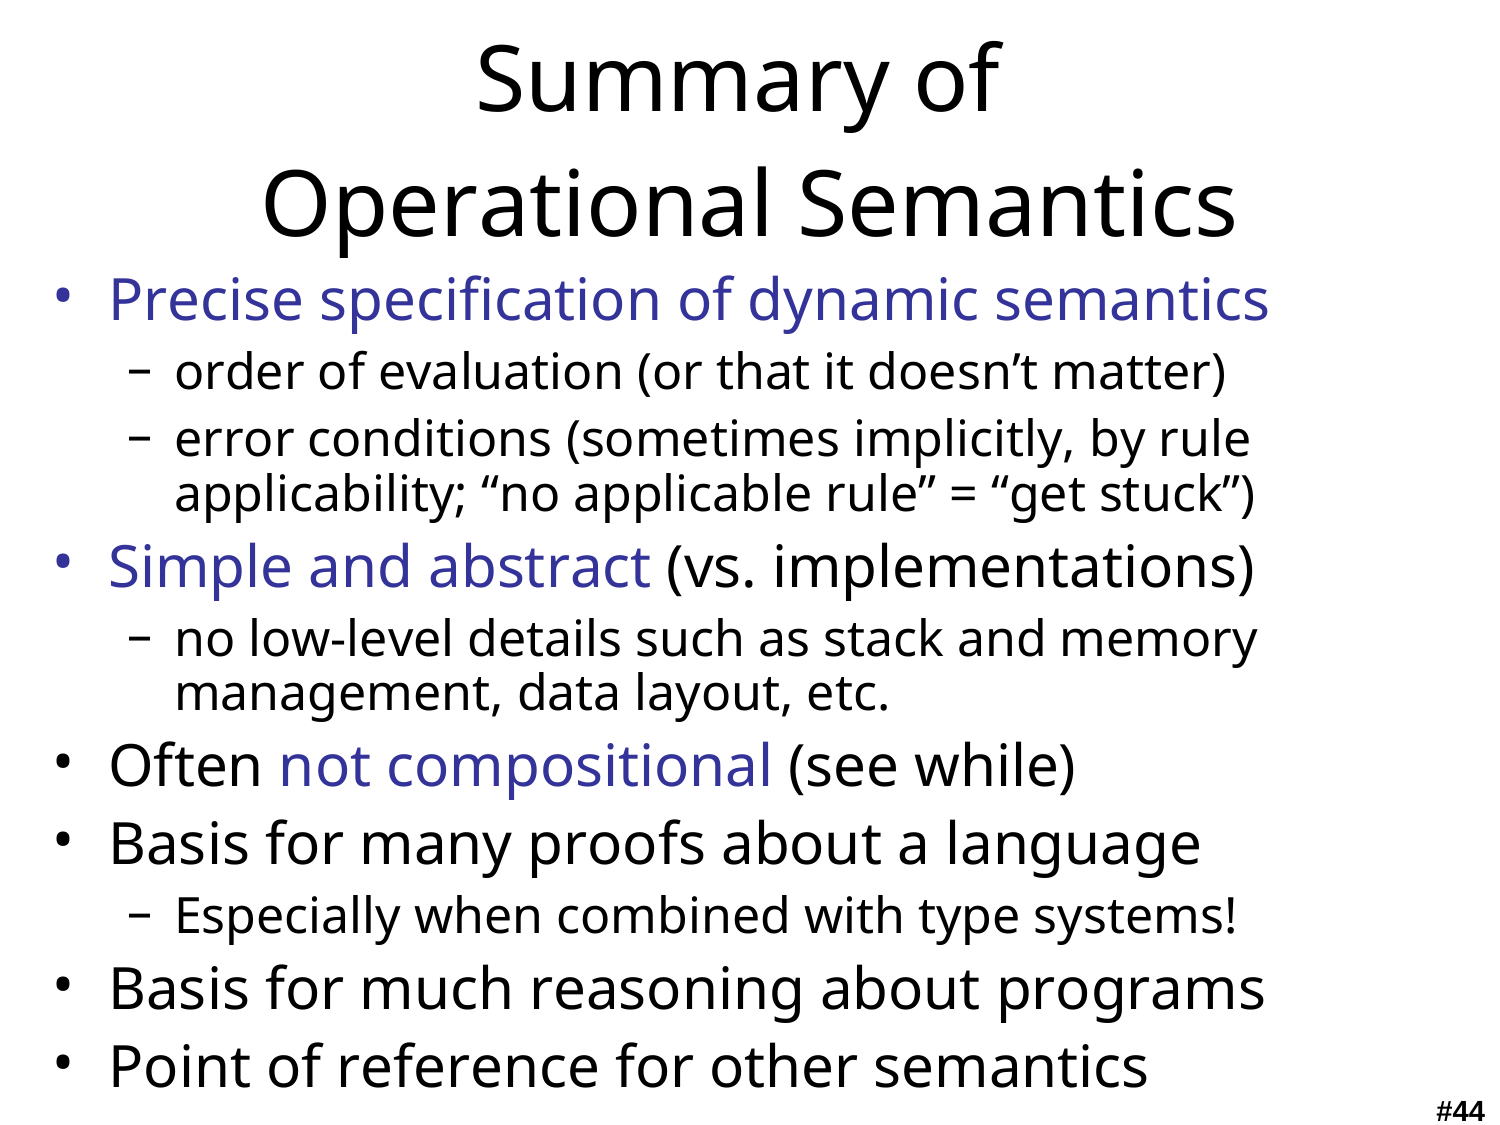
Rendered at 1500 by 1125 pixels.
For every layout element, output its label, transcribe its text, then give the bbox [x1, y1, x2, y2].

list Precise specification of dynamic semantics order of evaluation (or that it doesn’t matter) error conditions (sometimes implicitly, by rule applicability; “no applicable rule” = “get stuck”) Simple and abstract (vs. implementations) no low-level details such as stack and memory management, data layout, etc. Often not compositional (see while) Basis for many proofs about a language Especially when combined with type systems! Basis for much reasoning about programs Point of reference for other semantics [37, 262, 1463, 1088]
title Summary of Operational Semantics [75, 24, 1426, 254]
